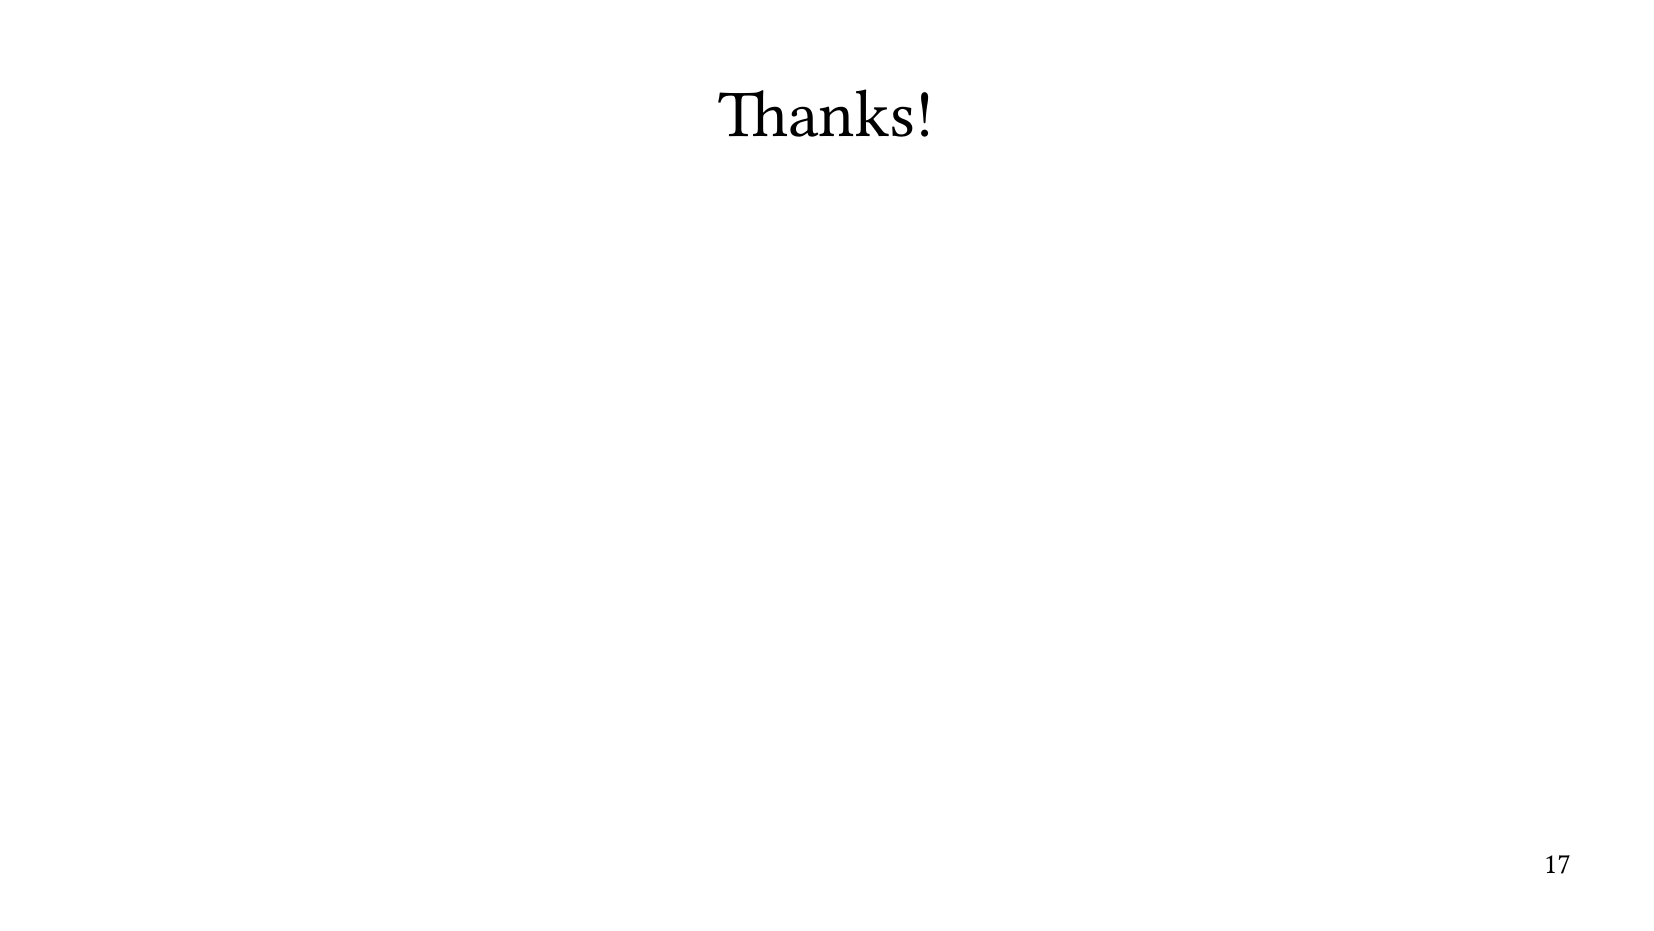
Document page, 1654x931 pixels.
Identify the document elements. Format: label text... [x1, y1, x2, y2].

title Thanks! [82, 37, 1571, 193]
